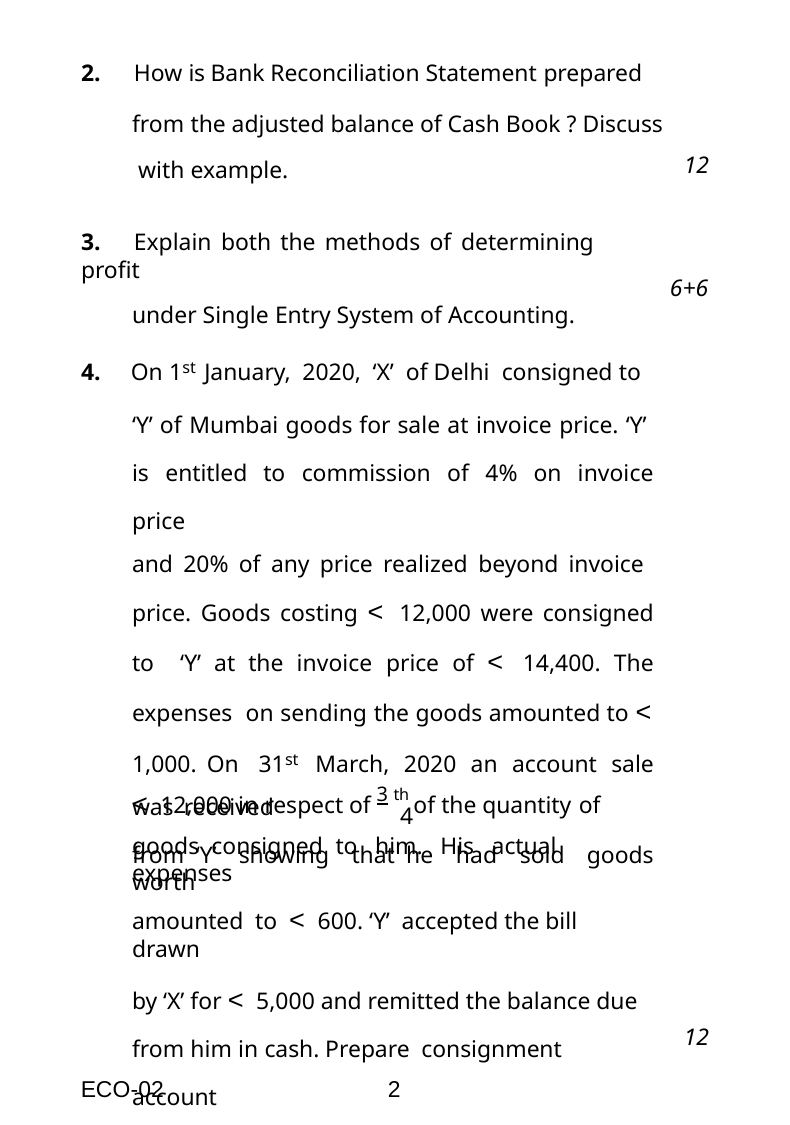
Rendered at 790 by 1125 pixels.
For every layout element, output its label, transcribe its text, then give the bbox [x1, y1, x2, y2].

text_box 12 [681, 1020, 712, 1051]
text_box 6+6 [667, 271, 712, 301]
text_box < 12,000 in respect of 3 th of the quantity of [125, 777, 659, 821]
text_box 3. Explain both the methods of determining profit under Single Entry System of Accounting. [78, 225, 655, 329]
text_box 4 goods consigned to him. His actual expenses amounted to < 600. ‘Y’ accepted the bill drawn by ‘X’ for < 5,000 and remitted the balance due from him in cash. Prepare consignment account and ‘Y’ account in the books of ‘X’. [129, 796, 655, 1125]
text_box 4. On 1st January, 2020, ‘X’ of Delhi consigned to ‘Y’ of Mumbai goods for sale at invoice price. ‘Y’ is entitled to commission of 4% on invoice price and 20% of any price realized beyond invoice price. Goods costing < 12,000 were consigned to ‘Y’ at the invoice price of < 14,400. The expenses on sending the goods amounted to < 1,000. On 31st March, 2020 an account sale was received from ‘Y’ showing that he had sold goods worth [74, 350, 661, 896]
text_box 2. How is Bank Reconciliation Statement prepared from the adjusted balance of Cash Book ? Discuss with example. [78, 56, 665, 183]
text_box ECO-02 2 [78, 1072, 129, 1103]
text_box 12 [681, 148, 712, 179]
